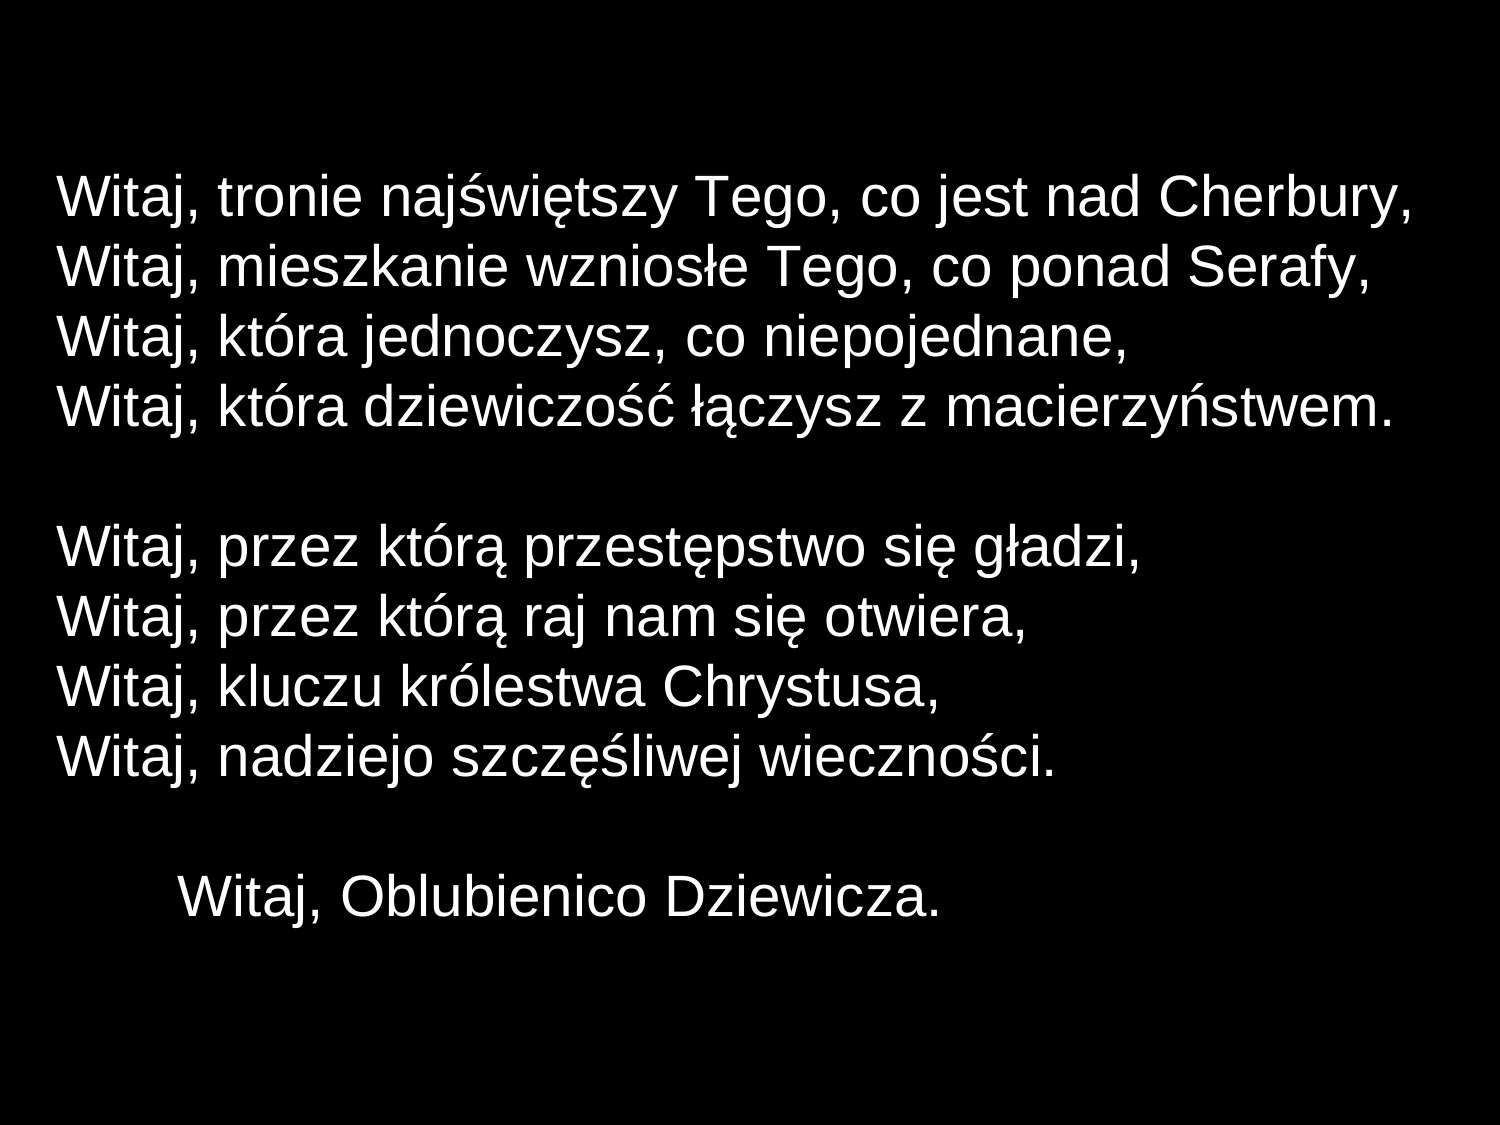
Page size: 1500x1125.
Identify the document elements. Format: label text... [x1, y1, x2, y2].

text_box Witaj, tronie najświętszy Tego, co jest nad Cherbury, Witaj, mieszkanie wzniosłe Tego, co ponad Serafy, Witaj, która jednoczysz, co niepojednane, Witaj, która dziewiczość łączysz z macierzyństwem. Witaj, przez którą przestępstwo się gładzi, Witaj, przez którą raj nam się otwiera, Witaj, kluczu królestwa Chrystusa, Witaj, nadziejo szczęśliwej wieczności. Witaj, Oblubienico Dziewicza. [41, 150, 1489, 936]
